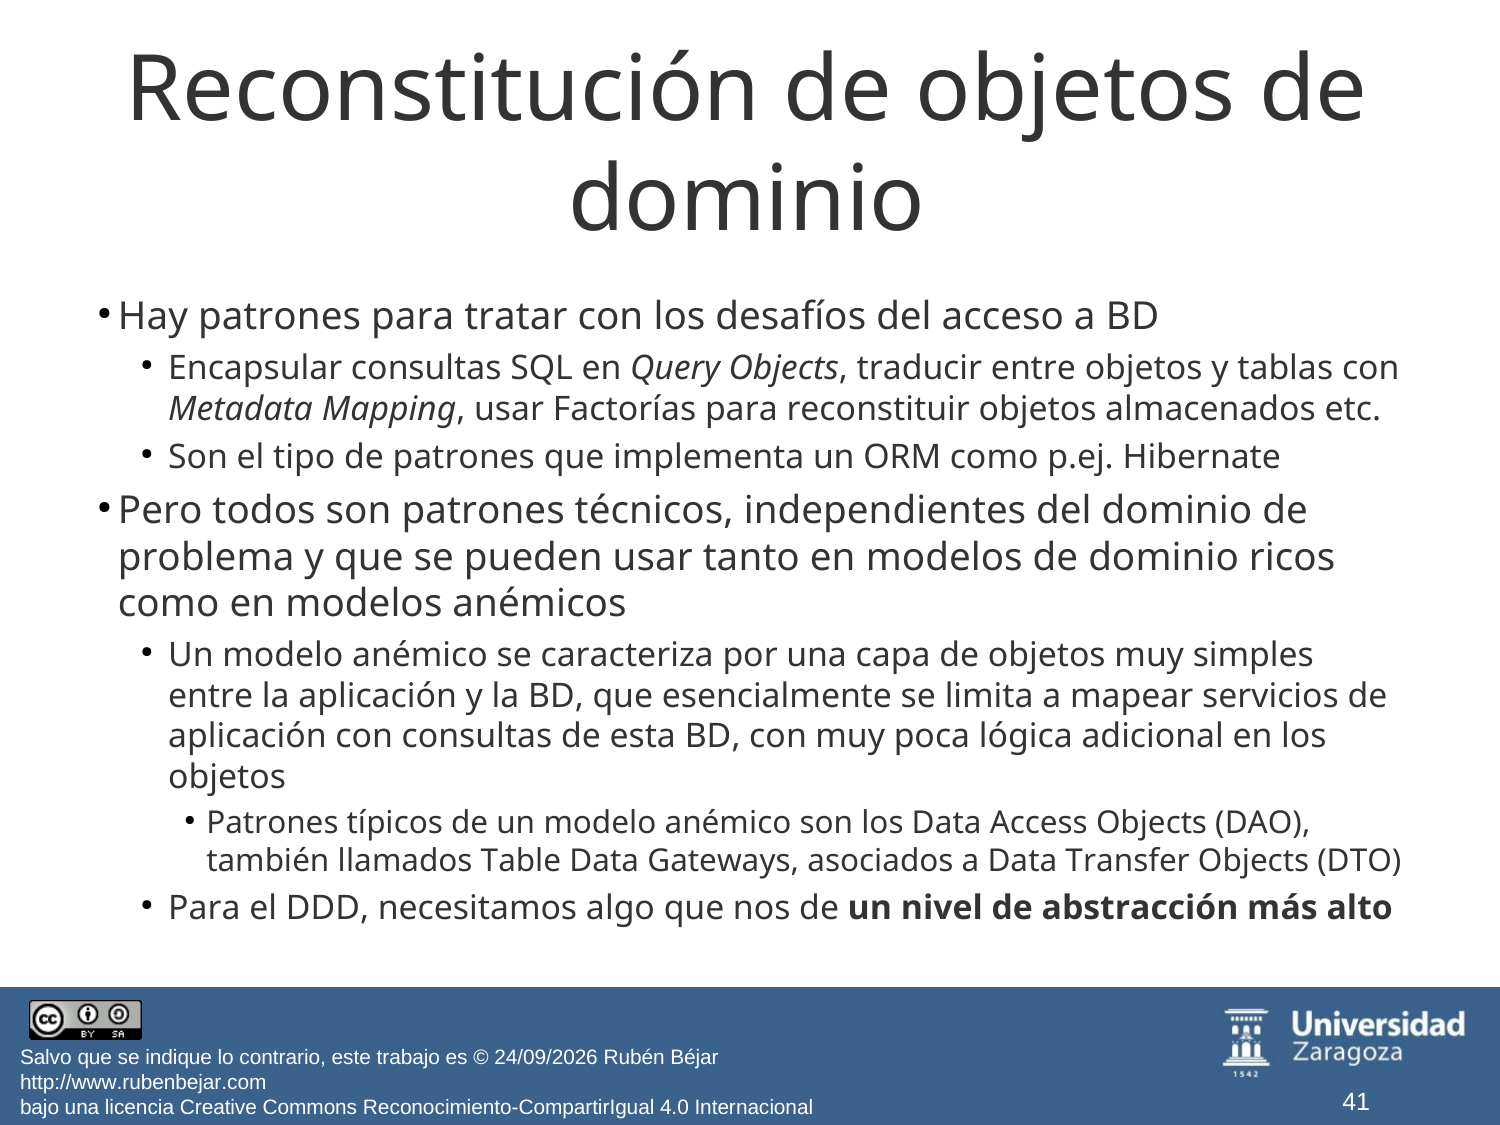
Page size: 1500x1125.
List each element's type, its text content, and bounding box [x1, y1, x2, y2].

picture [0, 987, 1500, 1125]
list Hay patrones para tratar con los desafíos del acceso a BD Encapsular consultas SQL en Query Objects, traducir entre objetos y tablas con Metadata Mapping, usar Factorías para reconstituir objetos almacenados etc. Son el tipo de patrones que implementa un ORM como p.ej. Hibernate Pero todos son patrones técnicos, independientes del dominio de problema y que se pueden usar tanto en modelos de dominio ricos como en modelos anémicos Un modelo anémico se caracteriza por una capa de objetos muy simples entre la aplicación y la BD, que esencialmente se limita a mapear servicios de aplicación con consultas de esta BD, con muy poca lógica adicional en los objetos Patrones típicos de un modelo anémico son los Data Access Objects (DAO), también llamados Table Data Gateways, asociados a Data Transfer Objects (DTO) Para el DDD, necesitamos algo que nos de un nivel de abstracción más alto [82, 283, 1418, 957]
title Reconstitución de objetos de dominio [74, 21, 1420, 257]
